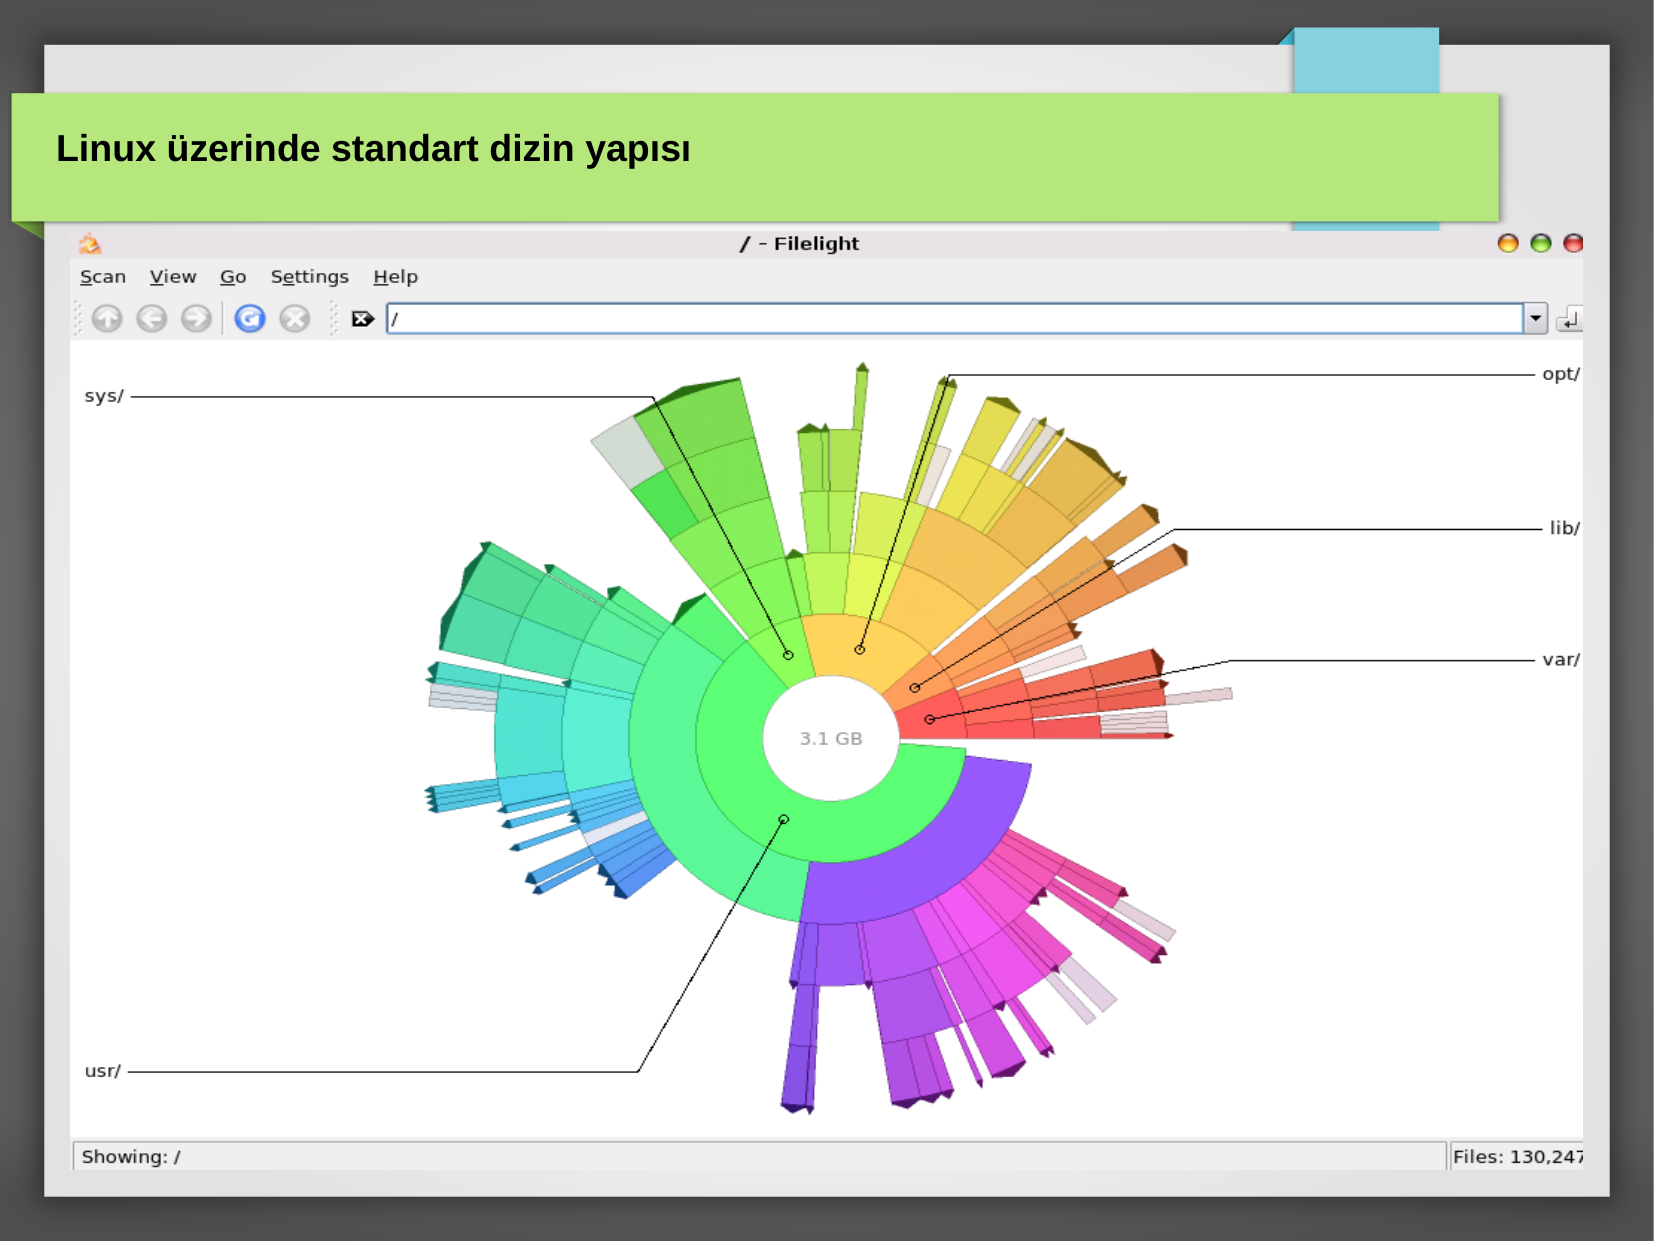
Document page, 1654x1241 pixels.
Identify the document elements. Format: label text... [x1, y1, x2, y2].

text_box Linux üzerinde standart dizin yapısı [41, 120, 1134, 220]
picture [0, 0, 1654, 1241]
